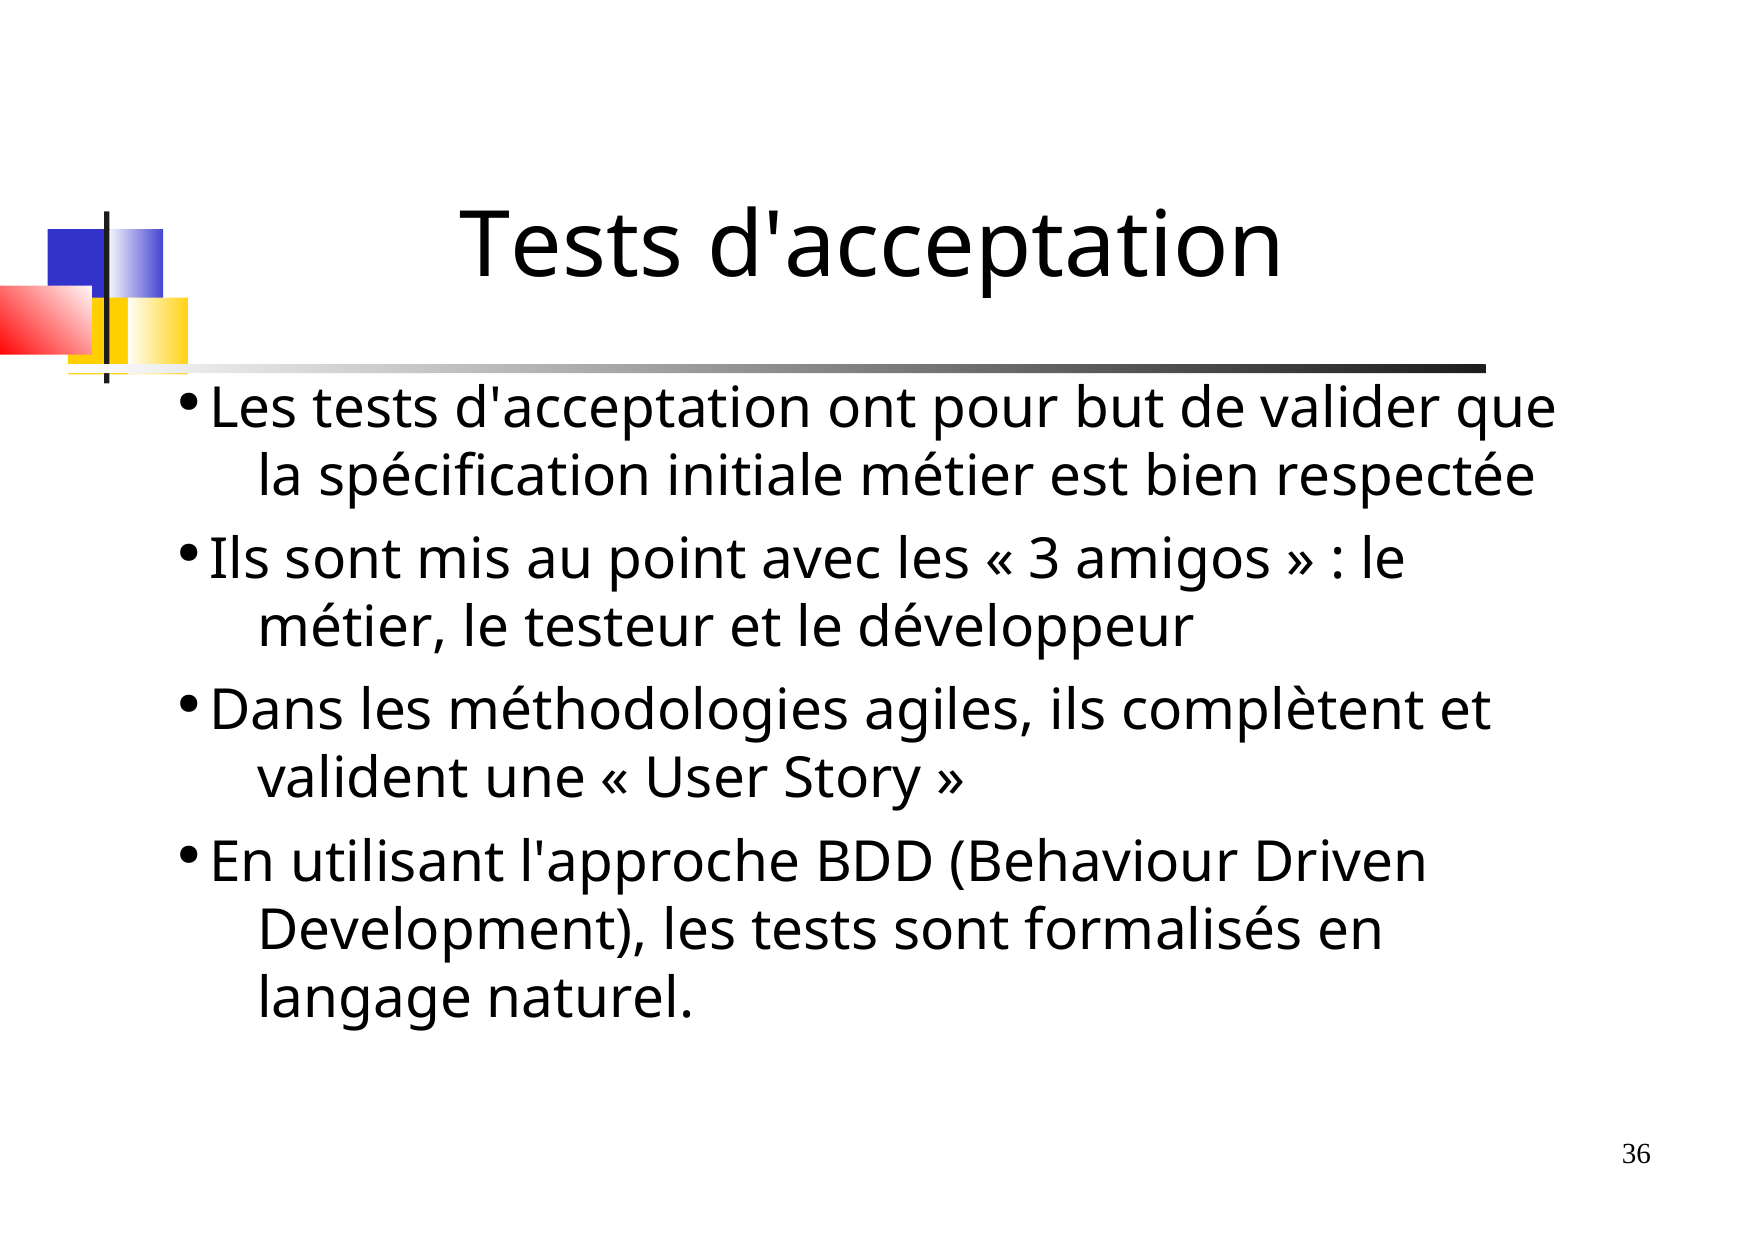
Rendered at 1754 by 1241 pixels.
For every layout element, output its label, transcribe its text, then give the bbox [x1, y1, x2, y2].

title Tests d'acceptation [179, 139, 1567, 351]
list Les tests d'acceptation ont pour but de valider que la spécification initiale métier est bien respectée Ils sont mis au point avec les « 3 amigos » : le métier, le testeur et le développeur Dans les méthodologies agiles, ils complètent et valident une « User Story » En utilisant l'approche BDD (Behaviour Driven Development), les tests sont formalisés en langage naturel. [179, 371, 1567, 1091]
